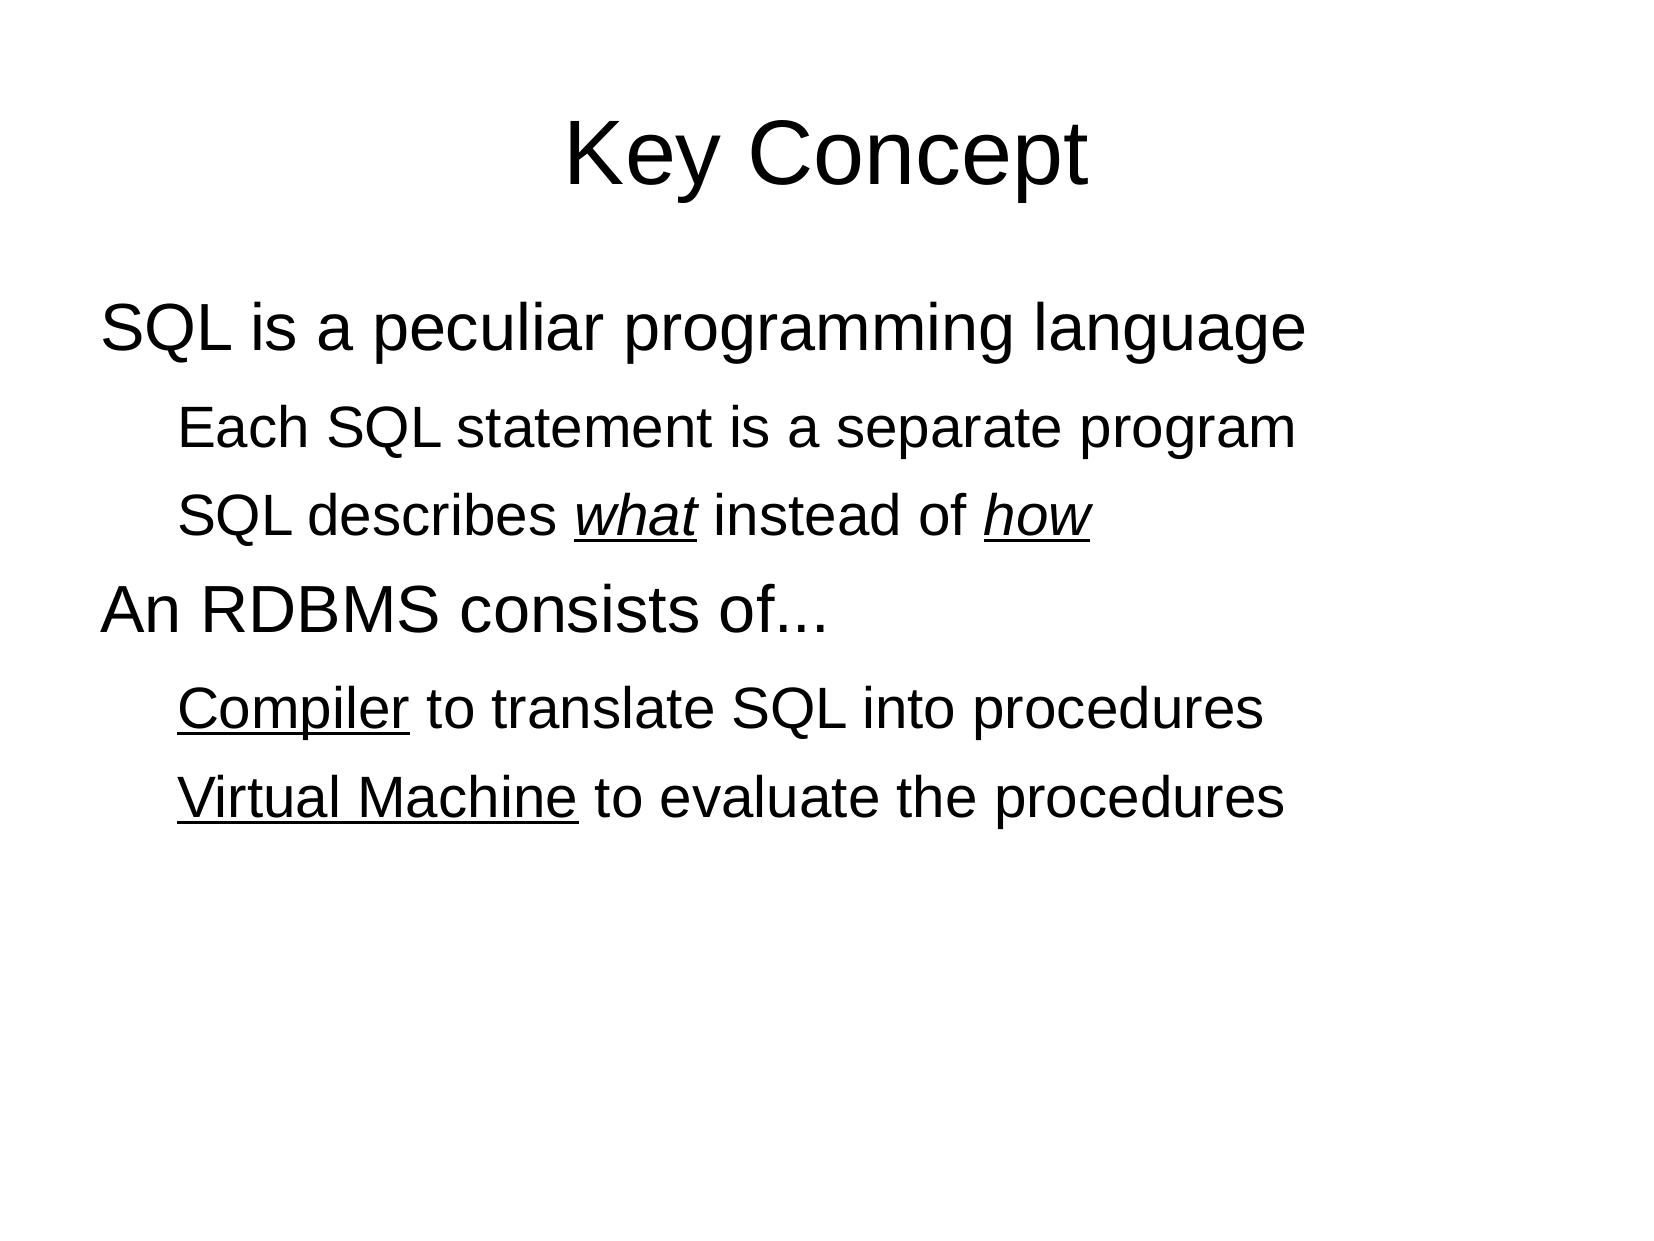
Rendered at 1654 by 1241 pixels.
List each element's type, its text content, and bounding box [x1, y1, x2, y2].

list SQL is a peculiar programming language Each SQL statement is a separate program SQL describes what instead of how An RDBMS consists of... Compiler to translate SQL into procedures Virtual Machine to evaluate the procedures [82, 290, 1571, 1094]
title Key Concept [82, 49, 1571, 257]
